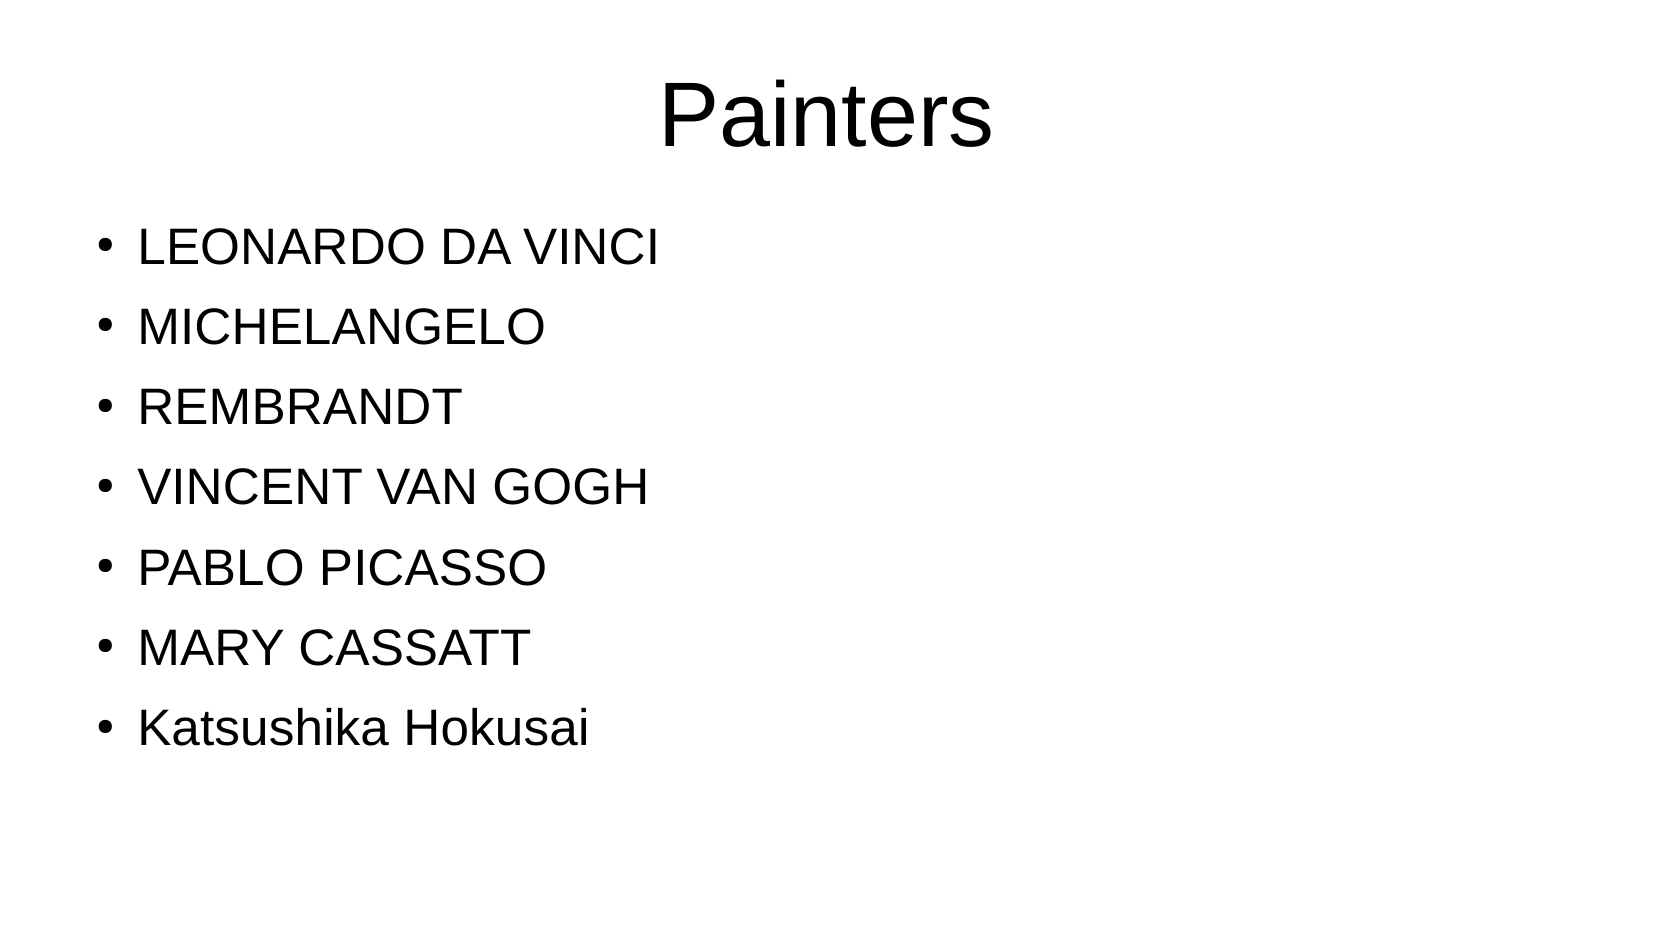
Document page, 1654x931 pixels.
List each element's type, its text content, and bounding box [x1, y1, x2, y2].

title Painters [82, 37, 1571, 193]
list LEONARDO DA VINCI MICHELANGELO REMBRANDT VINCENT VAN GOGH PABLO PICASSO MARY CASSATT Katsushika Hokusai [82, 217, 1571, 758]
